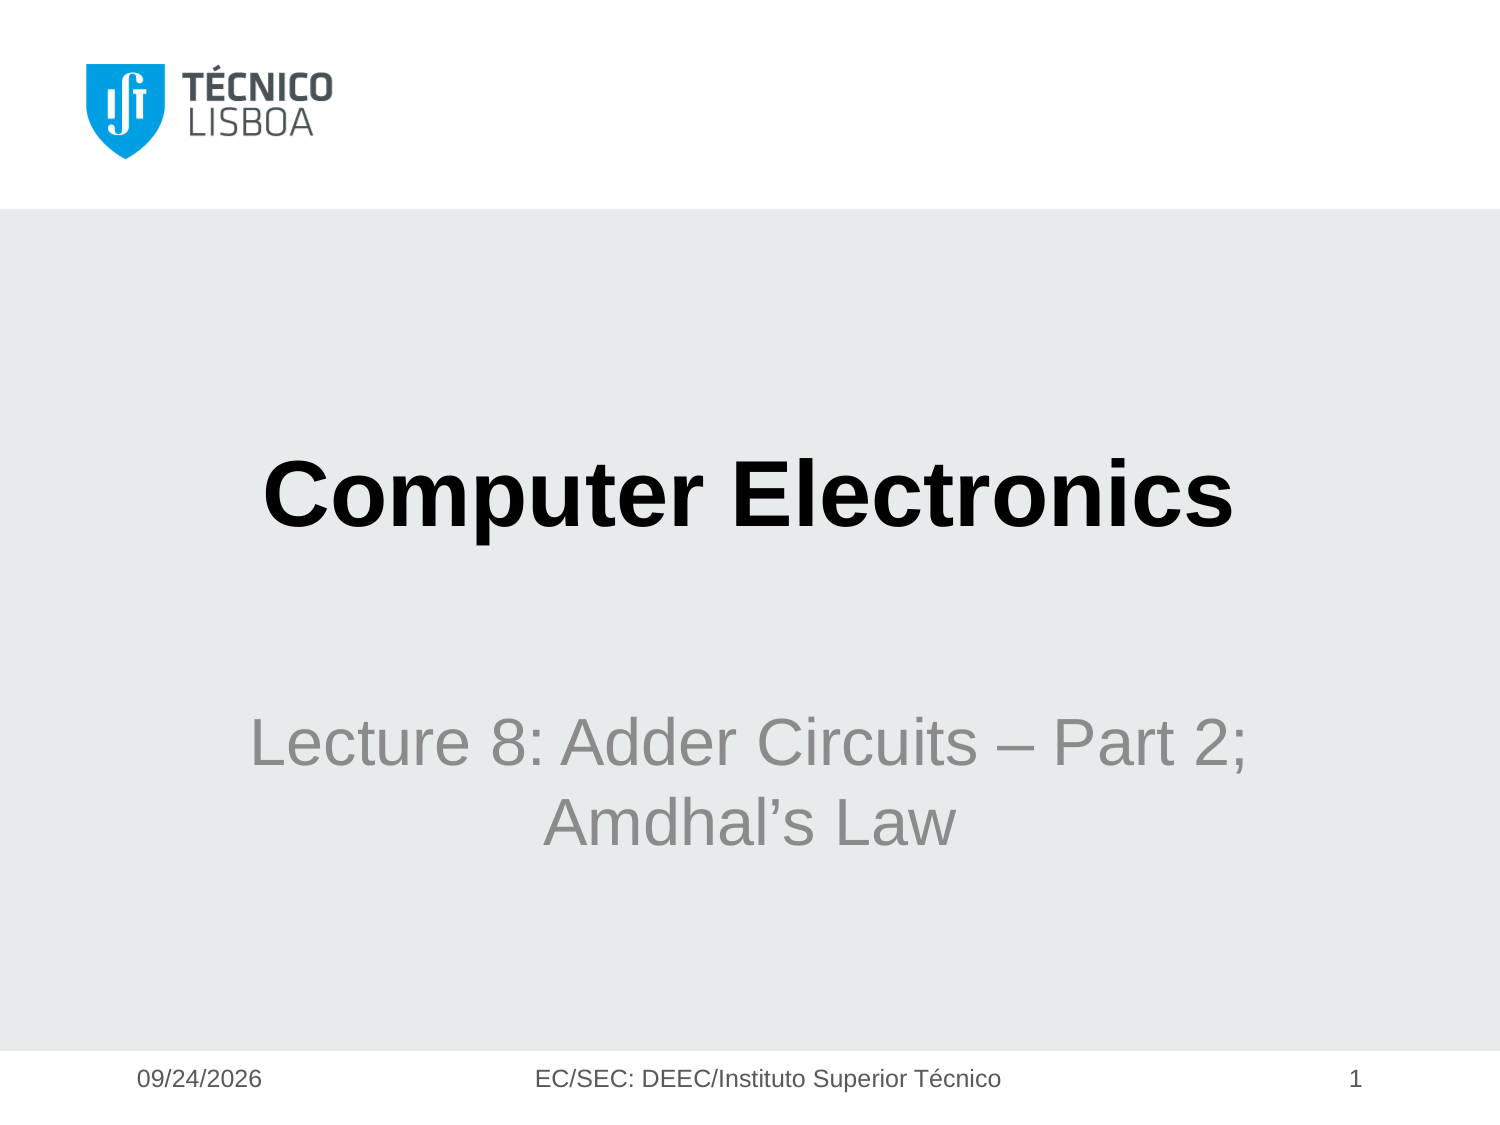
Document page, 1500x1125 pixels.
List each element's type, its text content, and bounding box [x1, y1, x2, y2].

title Computer Electronics [121, 322, 1378, 655]
footer EC/SEC: DEEC/Instituto Superior Técnico [512, 1052, 1032, 1103]
subtitle Lecture 8: Adder Circuits – Part 2; Amdhal’s Law [121, 691, 1378, 894]
slide_number 11/12/2020 [121, 1052, 425, 1103]
slide_number <number> [1077, 1052, 1378, 1103]
picture [0, 0, 1500, 1125]
